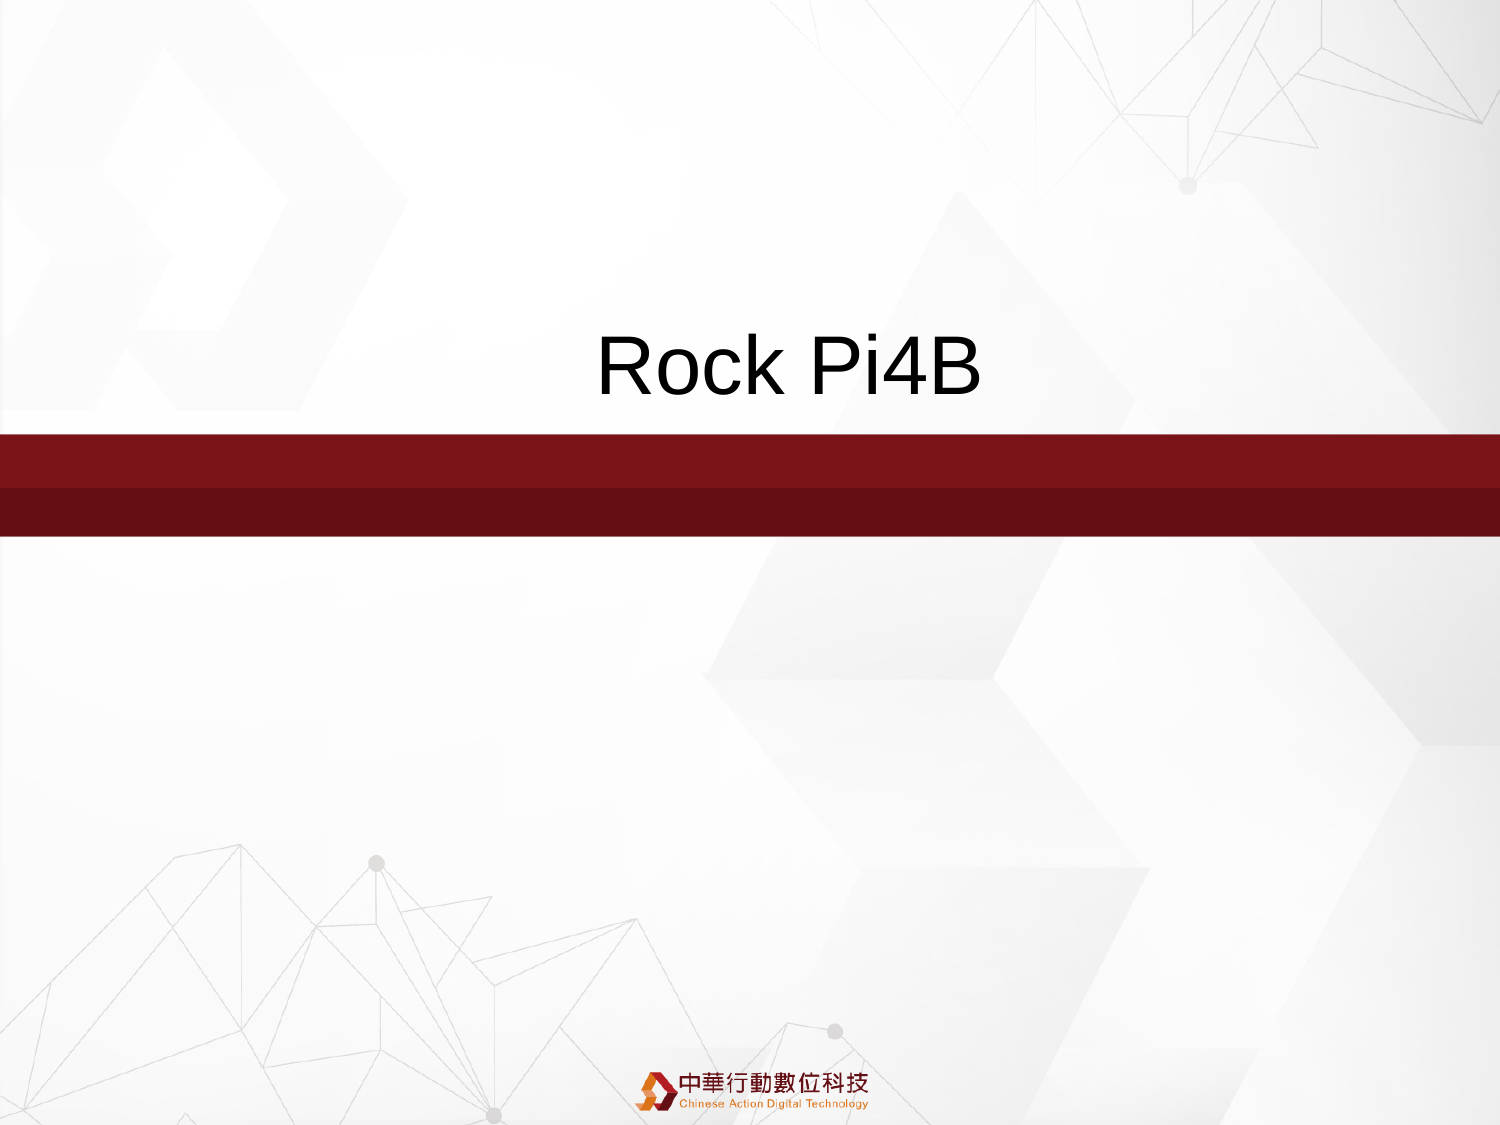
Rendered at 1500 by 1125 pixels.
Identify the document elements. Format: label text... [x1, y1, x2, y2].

picture [0, 0, 1500, 1125]
title Rock Pi4B [149, 303, 1401, 591]
